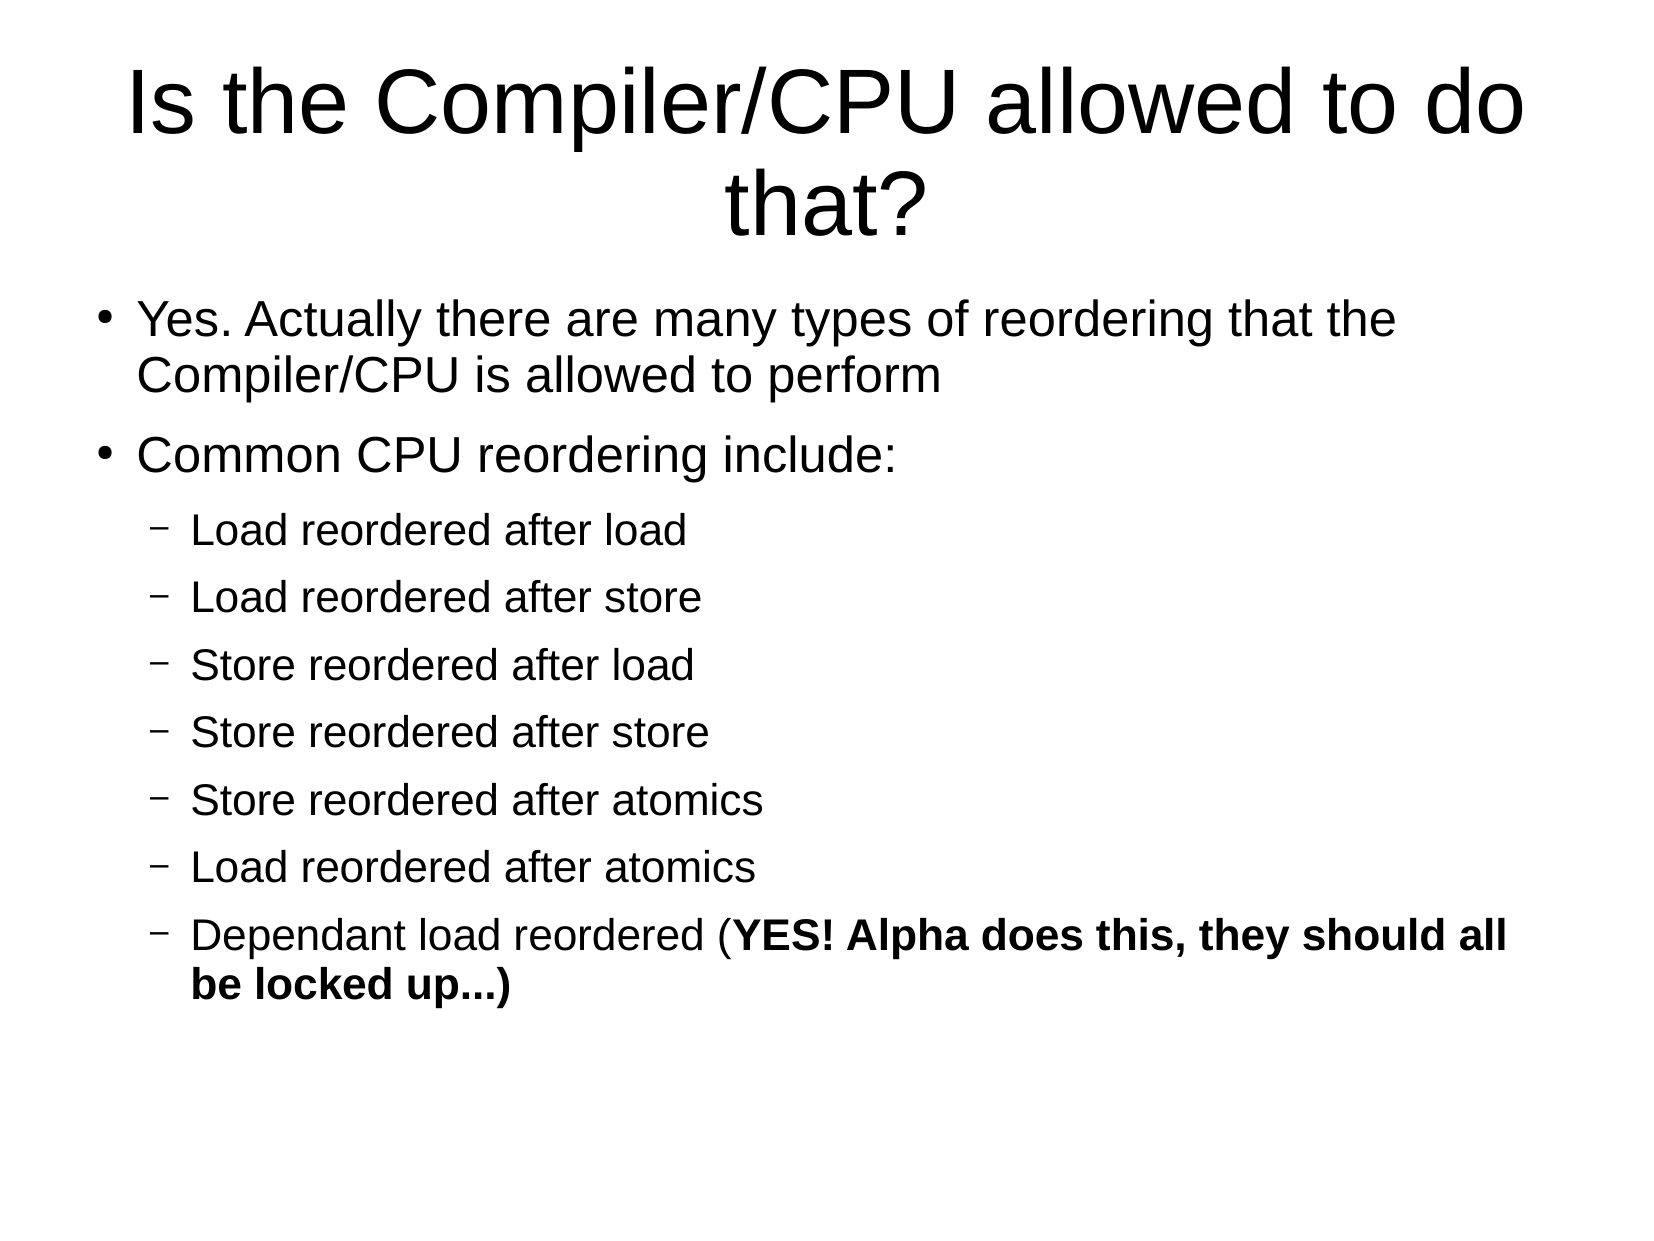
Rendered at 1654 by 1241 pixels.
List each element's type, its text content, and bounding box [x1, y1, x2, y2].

list Yes. Actually there are many types of reordering that the Compiler/CPU is allowed to perform Common CPU reordering include: Load reordered after load Load reordered after store Store reordered after load Store reordered after store Store reordered after atomics Load reordered after atomics Dependant load reordered (YES! Alpha does this, they should all be locked up...) [82, 290, 1571, 1010]
title Is the Compiler/CPU allowed to do that? [82, 49, 1571, 257]
